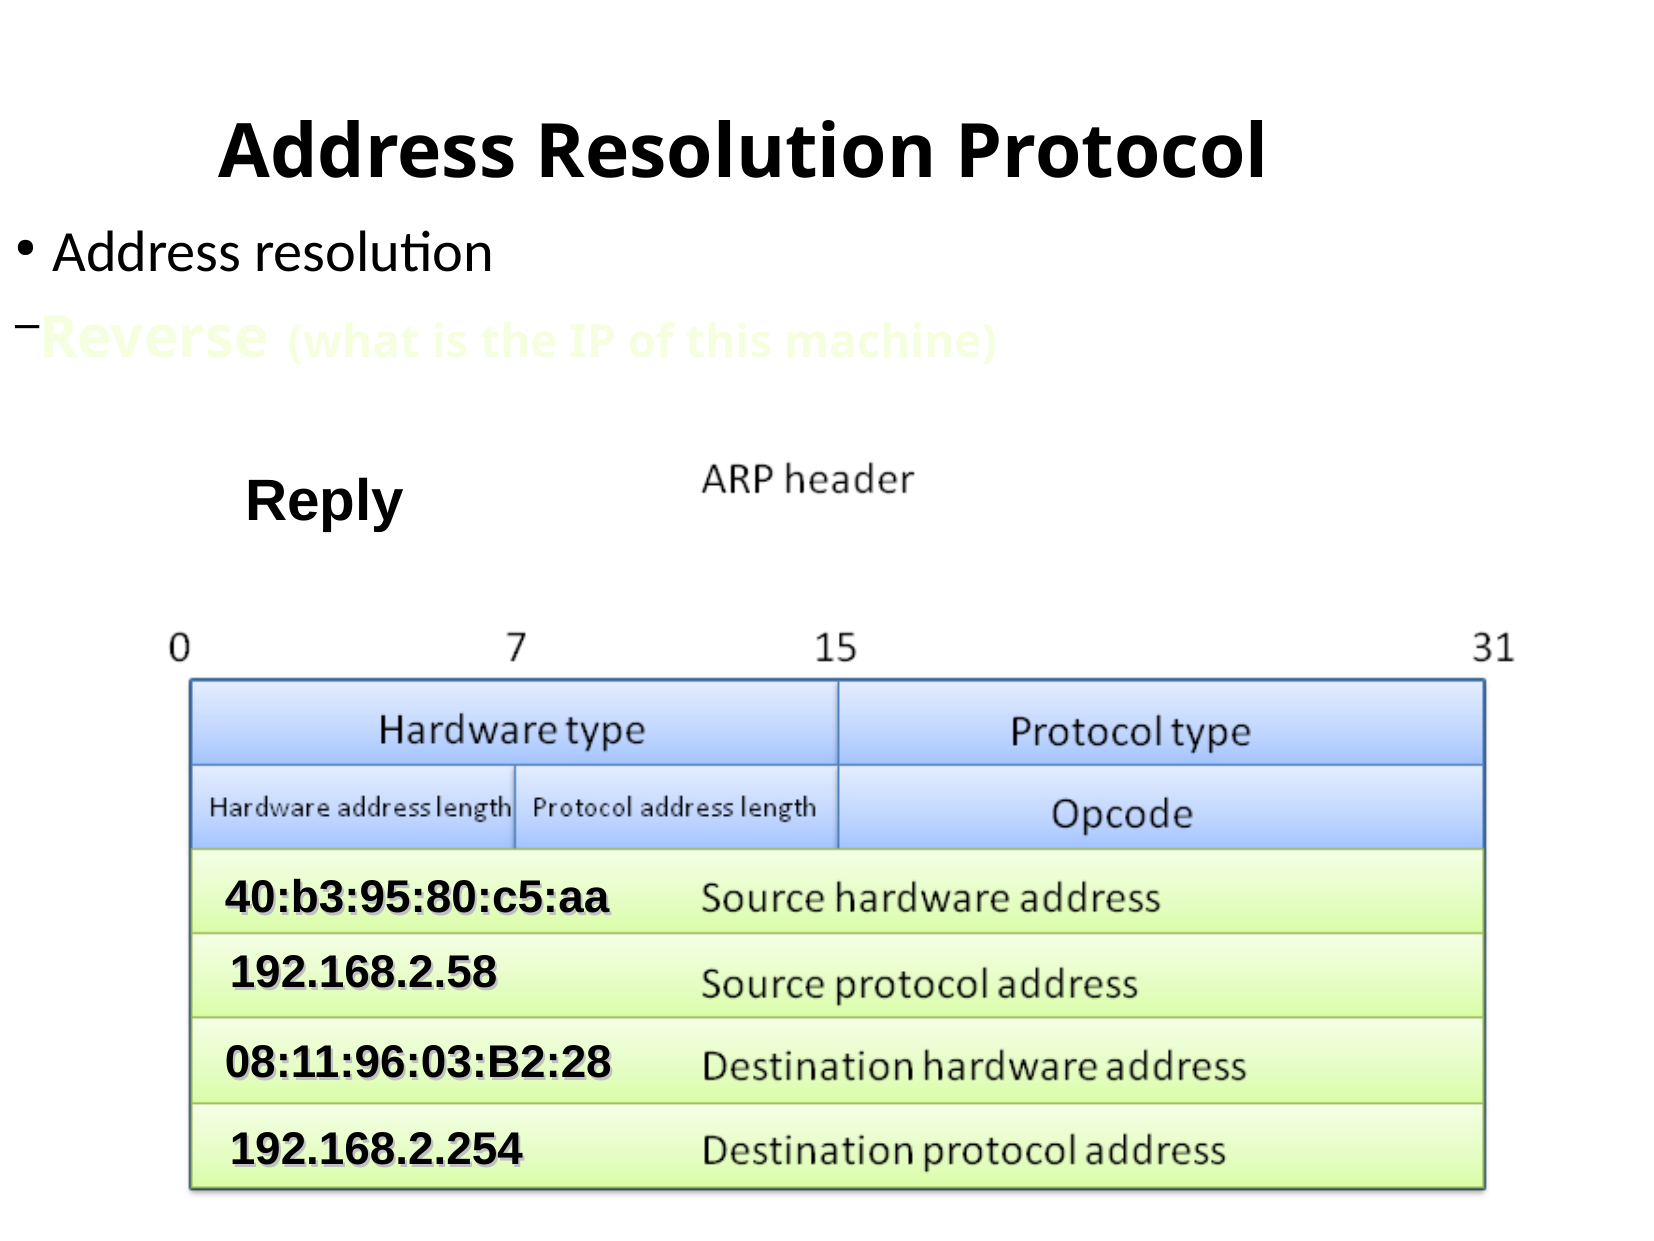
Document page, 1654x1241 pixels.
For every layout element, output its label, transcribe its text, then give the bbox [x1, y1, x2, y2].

text_box 192.168.2.58 [215, 938, 537, 1006]
text_box Reply [230, 460, 422, 541]
picture [150, 411, 1524, 1216]
list Address resolution Reverse (what is the IP of this machine) [0, 213, 1456, 1109]
text_box 40:b3:95:80:c5:aa [210, 863, 641, 931]
title Address Resolution Protocol [0, 49, 1489, 257]
text_box 192.168.2.254 [215, 1116, 564, 1183]
text_box 08:11:96:03:B2:28 [210, 1028, 645, 1096]
